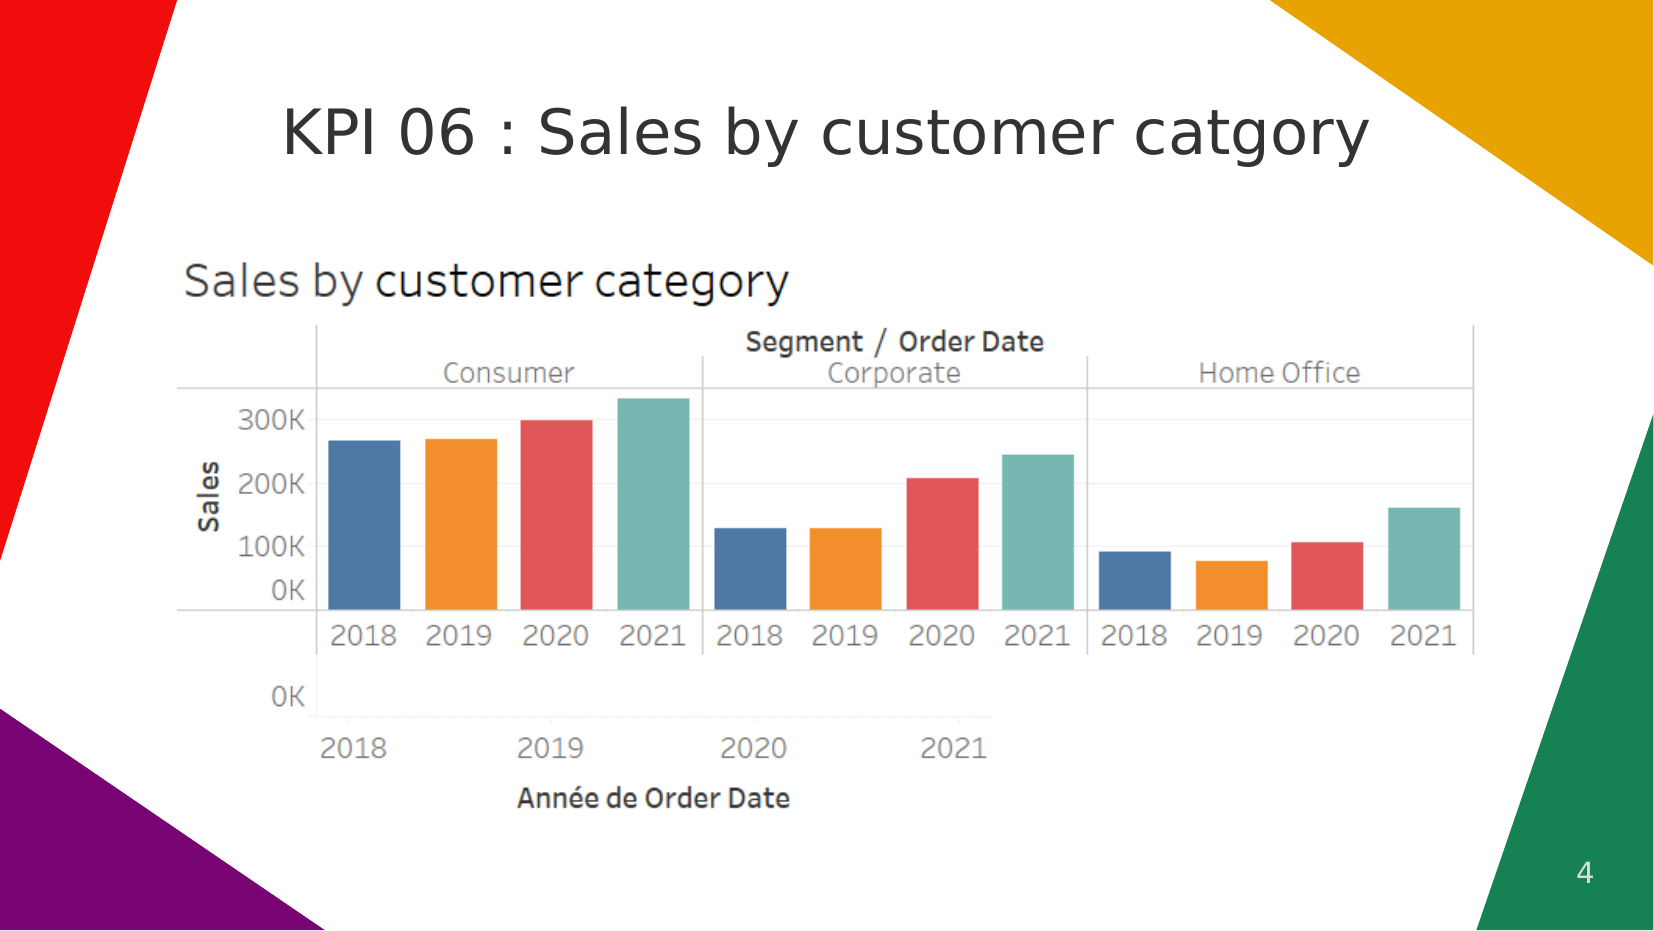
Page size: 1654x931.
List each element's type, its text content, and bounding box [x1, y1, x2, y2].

picture [177, 236, 1476, 827]
title KPI 06 : Sales by customer catgory [118, 59, 1536, 207]
